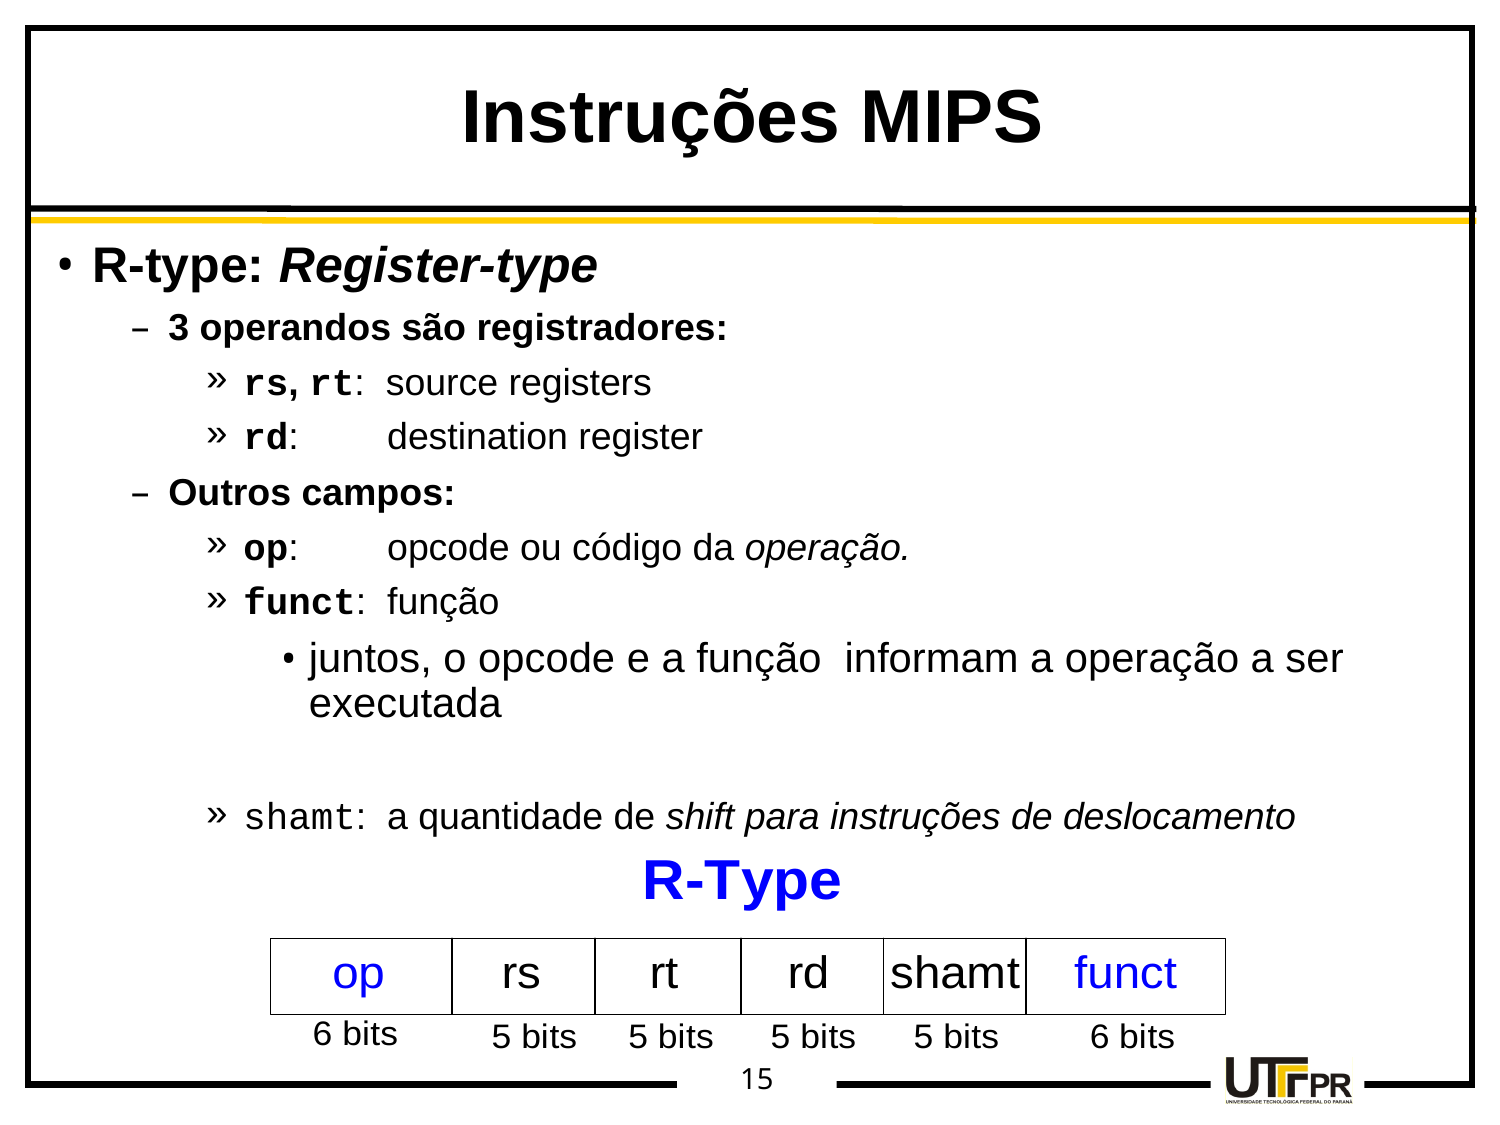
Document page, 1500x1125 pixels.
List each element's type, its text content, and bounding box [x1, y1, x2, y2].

title Instruções MIPS [29, 29, 1477, 207]
list R-type: Register-type 3 operandos são registradores: rs, rt: source registers rd: destination register Outros campos: op: opcode ou código da operação. funct: função juntos, o opcode e a função informam a operação a ser executada shamt: a quantidade de shift para instruções de deslocamento [41, 231, 1447, 1125]
chart [262, 836, 1234, 1077]
